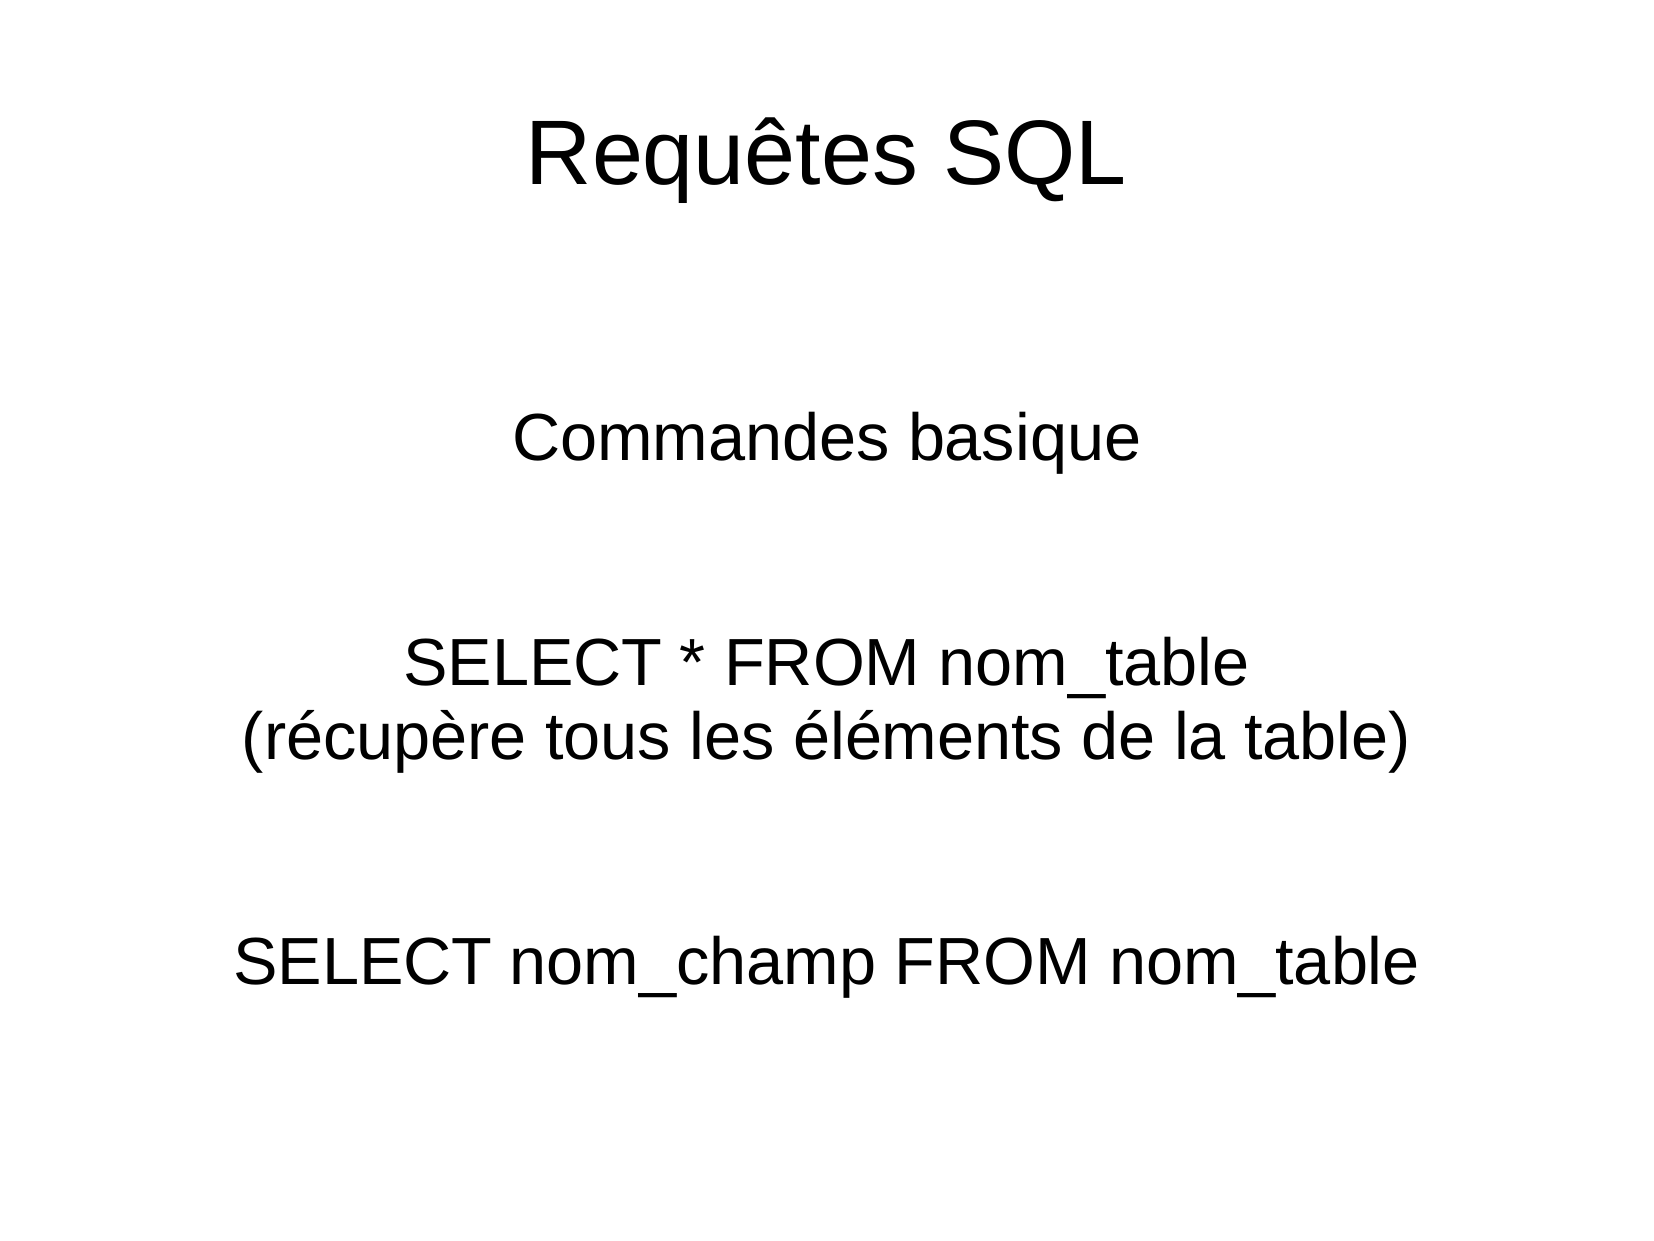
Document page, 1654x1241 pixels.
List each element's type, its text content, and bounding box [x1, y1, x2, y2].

subtitle Commandes basique SELECT * FROM nom_table (récupère tous les éléments de la table) SELECT nom_champ FROM nom_table [82, 290, 1571, 1109]
title Requêtes SQL [82, 49, 1571, 257]
